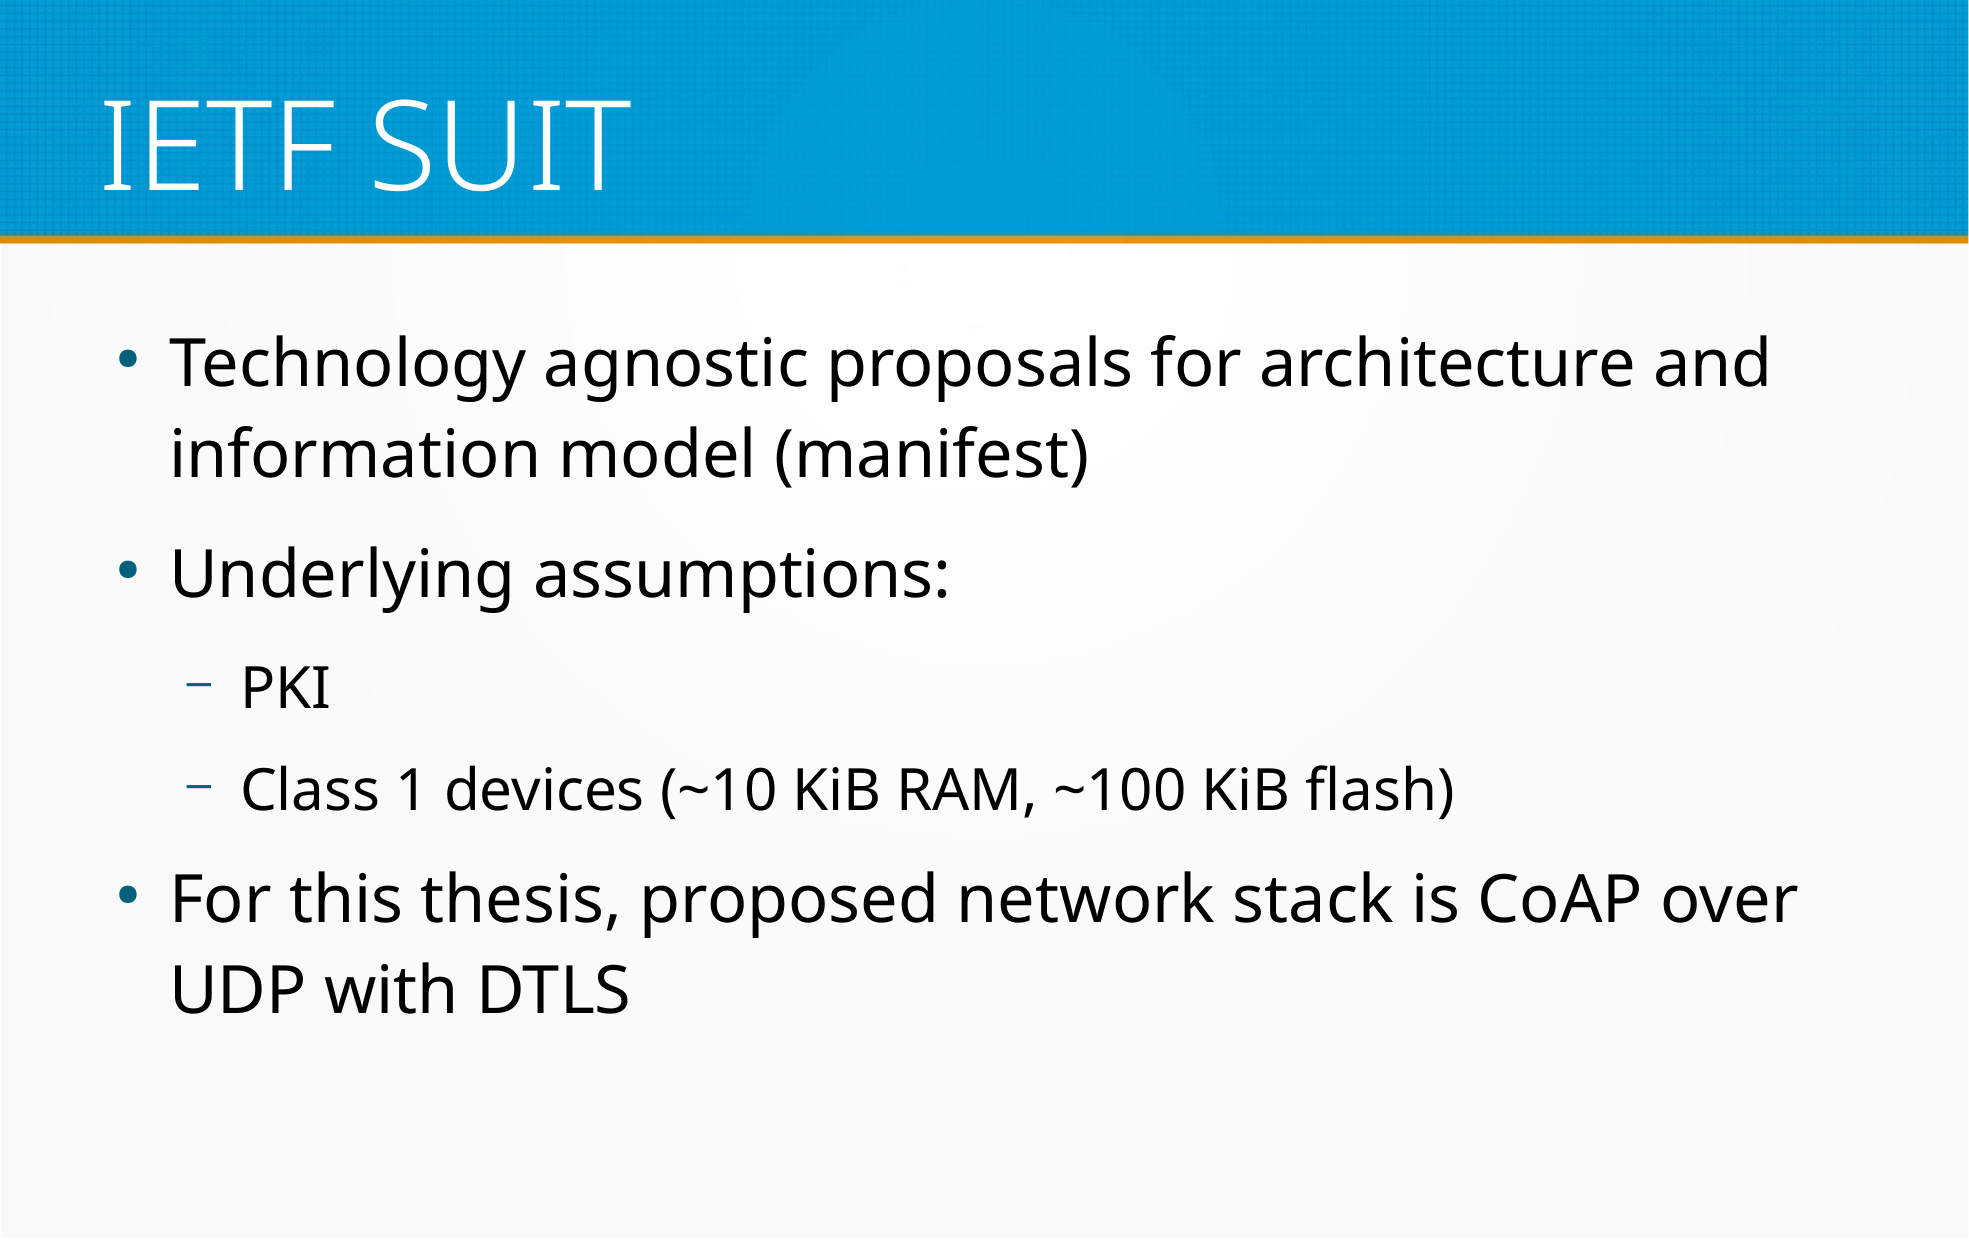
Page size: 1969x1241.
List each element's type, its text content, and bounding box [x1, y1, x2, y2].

title IETF SUIT [98, 19, 1870, 227]
list Technology agnostic proposals for architecture and information model (manifest) Underlying assumptions: PKI Class 1 devices (~10 KiB RAM, ~100 KiB flash) For this thesis, proposed network stack is CoAP over UDP with DTLS [98, 315, 1861, 1081]
picture [0, 233, 1969, 1241]
